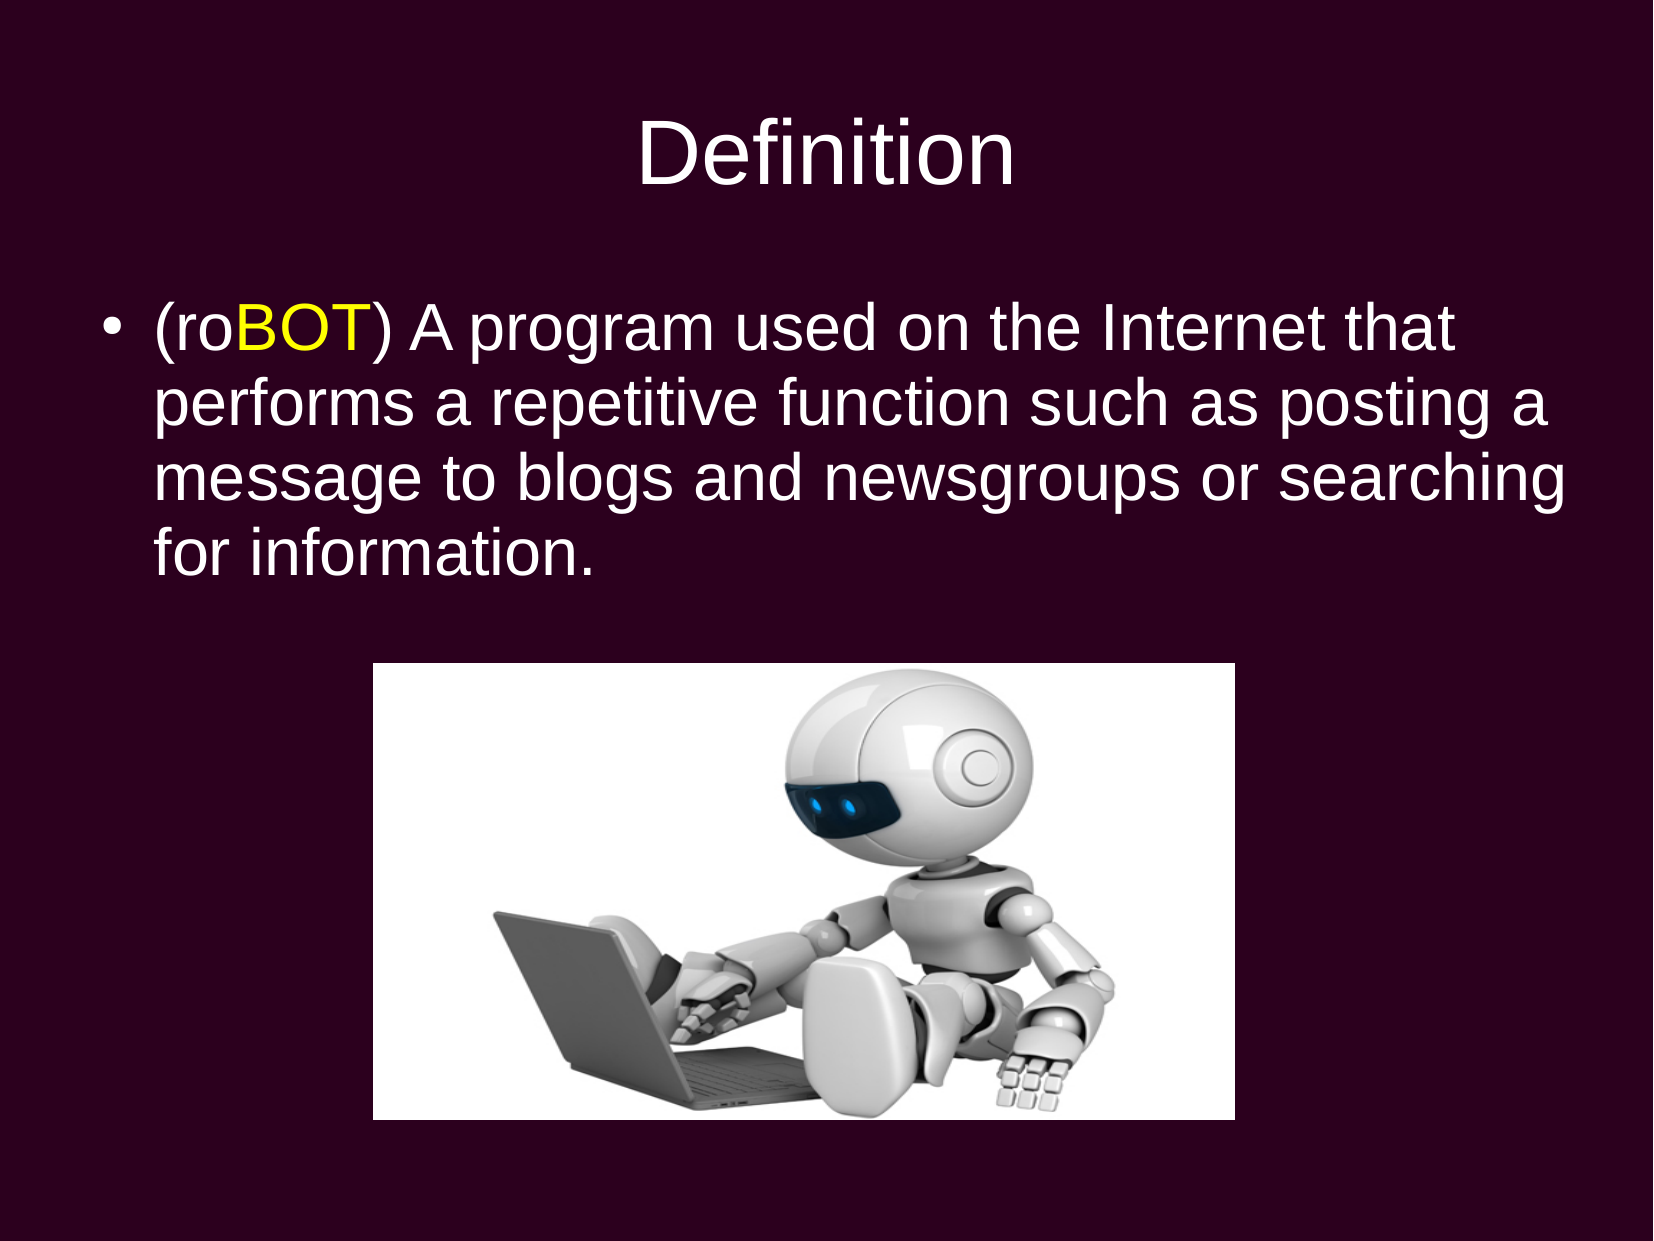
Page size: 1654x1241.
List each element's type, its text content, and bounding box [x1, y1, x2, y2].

picture [373, 663, 1235, 1120]
title Definition [82, 49, 1571, 257]
list (roBOT) A program used on the Internet that performs a repetitive function such as posting a message to blogs and newsgroups or searching for information. [82, 290, 1571, 1010]
